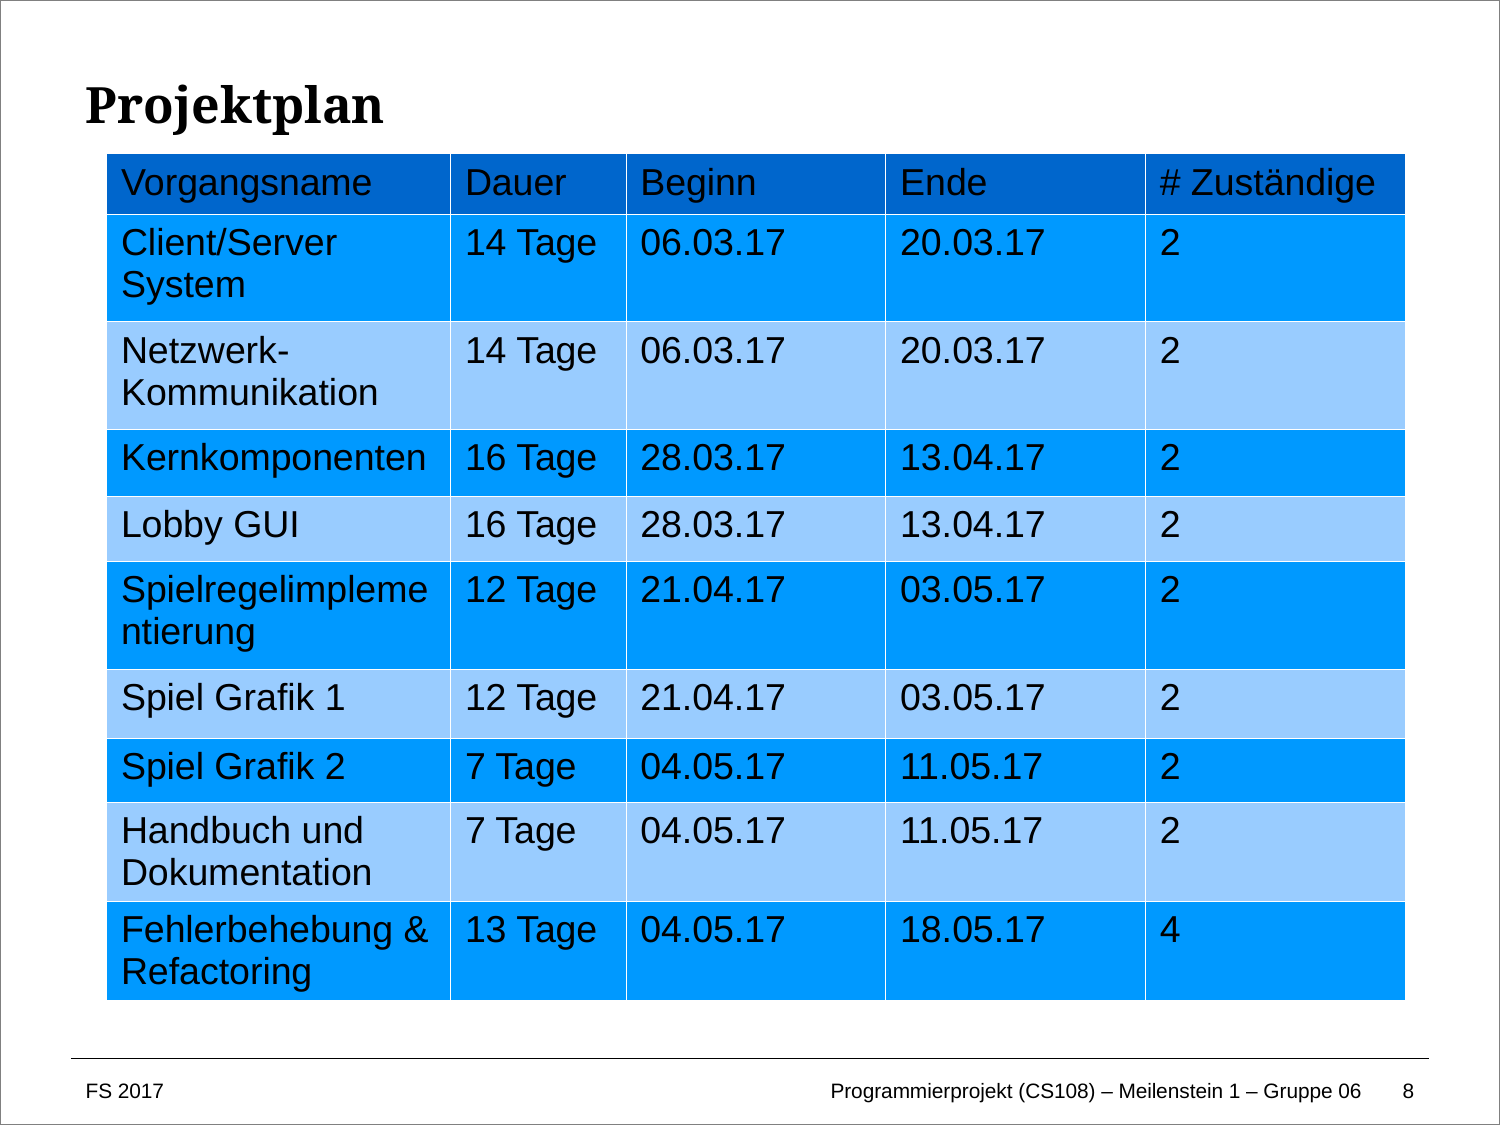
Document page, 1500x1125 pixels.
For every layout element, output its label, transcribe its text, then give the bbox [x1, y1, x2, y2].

table_cell 21.04.17 [627, 562, 885, 669]
table_cell 03.05.17 [886, 562, 1145, 669]
table_cell 2 [1146, 322, 1405, 429]
table_cell 16 Tage [451, 497, 626, 561]
table_cell 13.04.17 [886, 497, 1145, 561]
table_cell 11.05.17 [886, 803, 1145, 901]
table_cell 2 [1146, 670, 1405, 738]
table_cell Spiel Grafik 1 [107, 670, 450, 738]
table_cell 04.05.17 [627, 902, 885, 1000]
table_cell 2 [1146, 562, 1405, 669]
table_cell 2 [1146, 215, 1405, 321]
table_cell 20.03.17 [886, 215, 1145, 321]
table_cell 06.03.17 [627, 215, 885, 321]
table_cell 18.05.17 [886, 902, 1145, 1000]
table_cell 28.03.17 [627, 497, 885, 561]
table_cell 03.05.17 [886, 670, 1145, 738]
slide_number FS 2017 [70, 1070, 425, 1100]
table_header Beginn [627, 154, 885, 214]
table_cell Spiel Grafik 2 [107, 739, 450, 802]
table_cell 28.03.17 [627, 430, 885, 496]
table_cell Spielregelimplementierung [107, 562, 450, 669]
table_cell Kernkomponenten [107, 430, 450, 496]
table_cell 13.04.17 [886, 430, 1145, 496]
table_cell 13 Tage [451, 902, 626, 1000]
table_cell Handbuch und Dokumentation [107, 803, 450, 901]
table_header # Zuständige [1146, 154, 1405, 214]
table_cell 06.03.17 [627, 322, 885, 429]
table_header Vorgangsname [107, 154, 450, 214]
list [70, 249, 1430, 1024]
table_cell 16 Tage [451, 430, 626, 496]
table_cell 21.04.17 [627, 670, 885, 738]
table_header Dauer [451, 154, 626, 214]
table_cell 2 [1146, 430, 1405, 496]
table_cell 2 [1146, 739, 1405, 802]
table_cell 2 [1146, 803, 1405, 901]
table_cell 12 Tage [451, 670, 626, 738]
table_cell 7 Tage [451, 803, 626, 901]
slide_number <number> [1387, 1070, 1430, 1100]
table_cell 14 Tage [451, 215, 626, 321]
table_cell 14 Tage [451, 322, 626, 429]
table_cell Client/Server System [107, 215, 450, 321]
table_cell Lobby GUI [107, 497, 450, 561]
table_cell 20.03.17 [886, 322, 1145, 429]
table_header Ende [886, 154, 1145, 214]
table_cell 04.05.17 [627, 739, 885, 802]
table_cell 12 Tage [451, 562, 626, 669]
table_cell 2 [1146, 497, 1405, 561]
footer Programmierprojekt (CS108) – Meilenstein 1 – Gruppe 06 [785, 1070, 1376, 1100]
table_cell 11.05.17 [886, 739, 1145, 802]
table_cell Fehlerbehebung & Refactoring [107, 902, 450, 1000]
title Projektplan [70, 66, 1430, 191]
table_cell 04.05.17 [627, 803, 885, 901]
table_cell 7 Tage [451, 739, 626, 802]
table_cell Netzwerk-Kommunikation [107, 322, 450, 429]
table_cell 4 [1146, 902, 1405, 1000]
